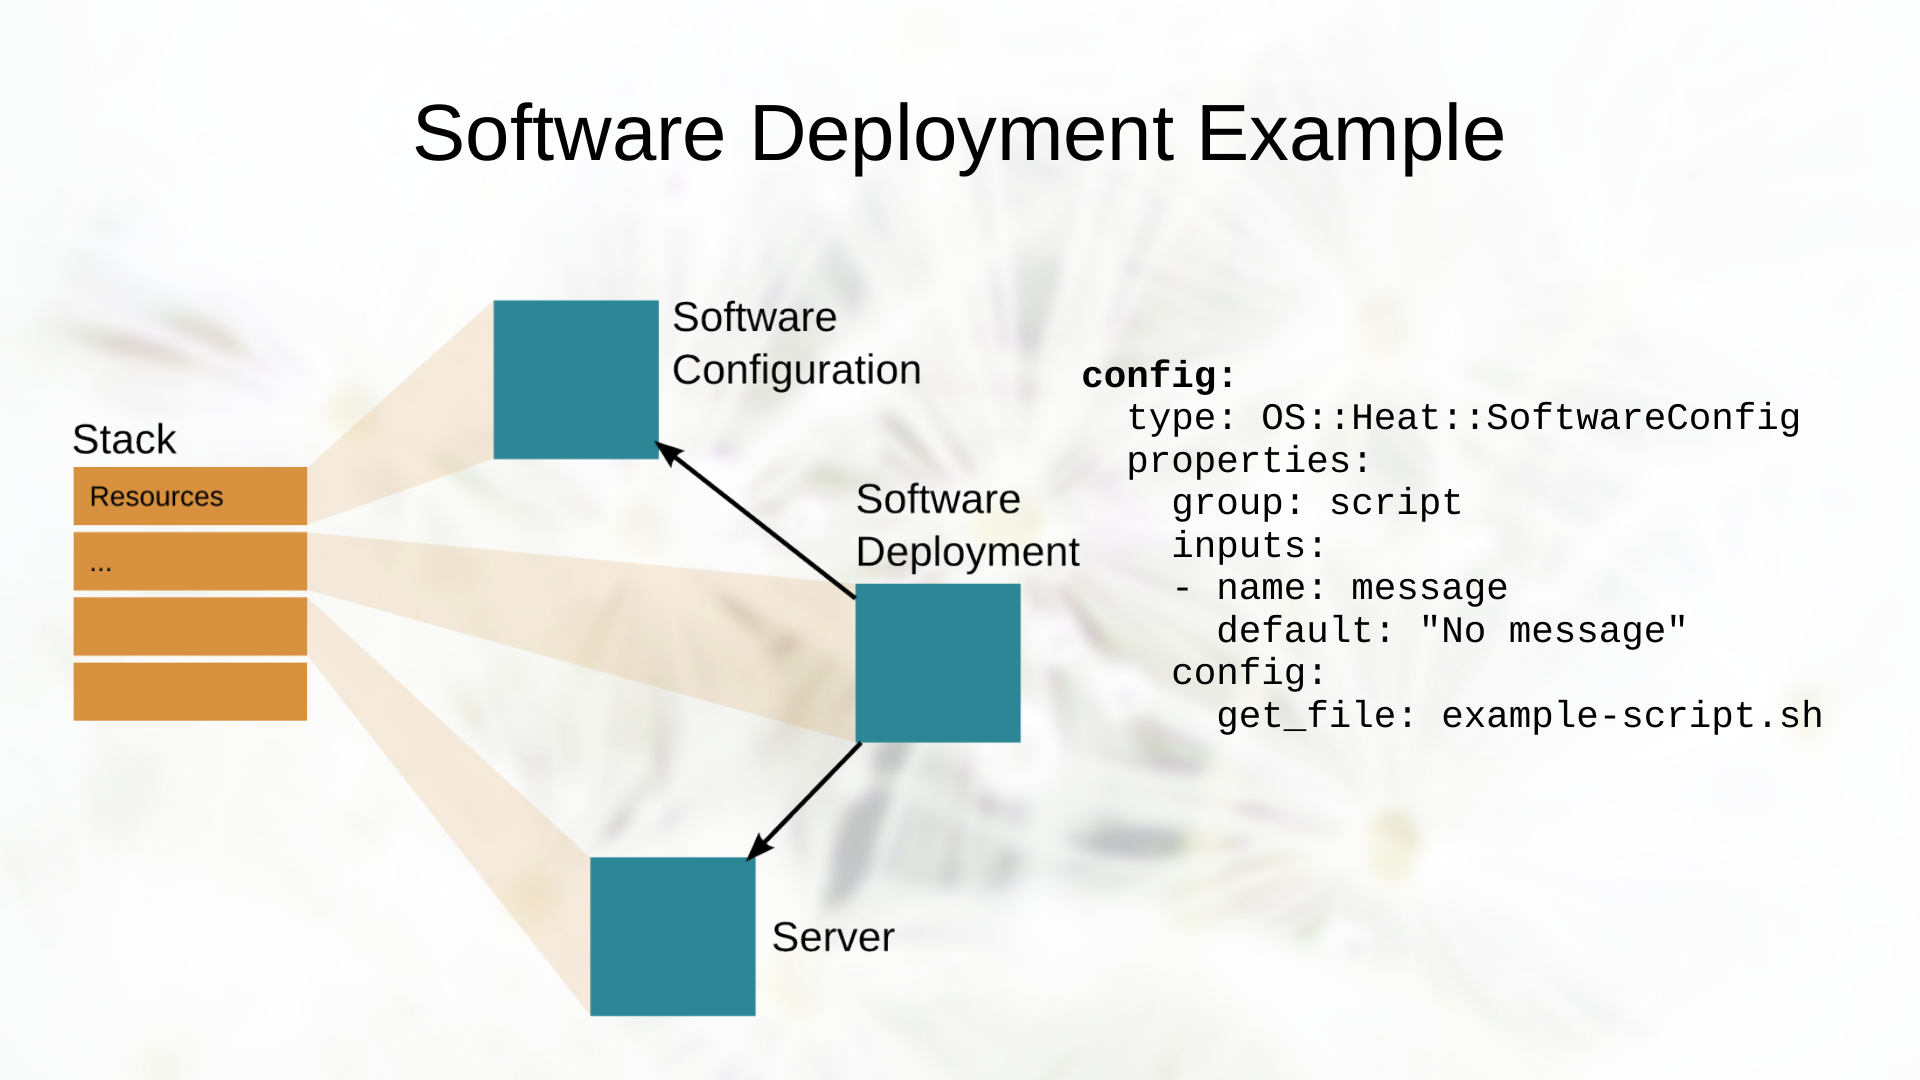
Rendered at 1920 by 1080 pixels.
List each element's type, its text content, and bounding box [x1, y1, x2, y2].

picture [0, 0, 1920, 1080]
text_box config: type: OS::Heat::SoftwareConfig properties: group: script inputs: - name: message default: "No message" config: get_file: example-script.sh [1021, 348, 1839, 832]
title Software Deployment Example [95, 42, 1824, 224]
